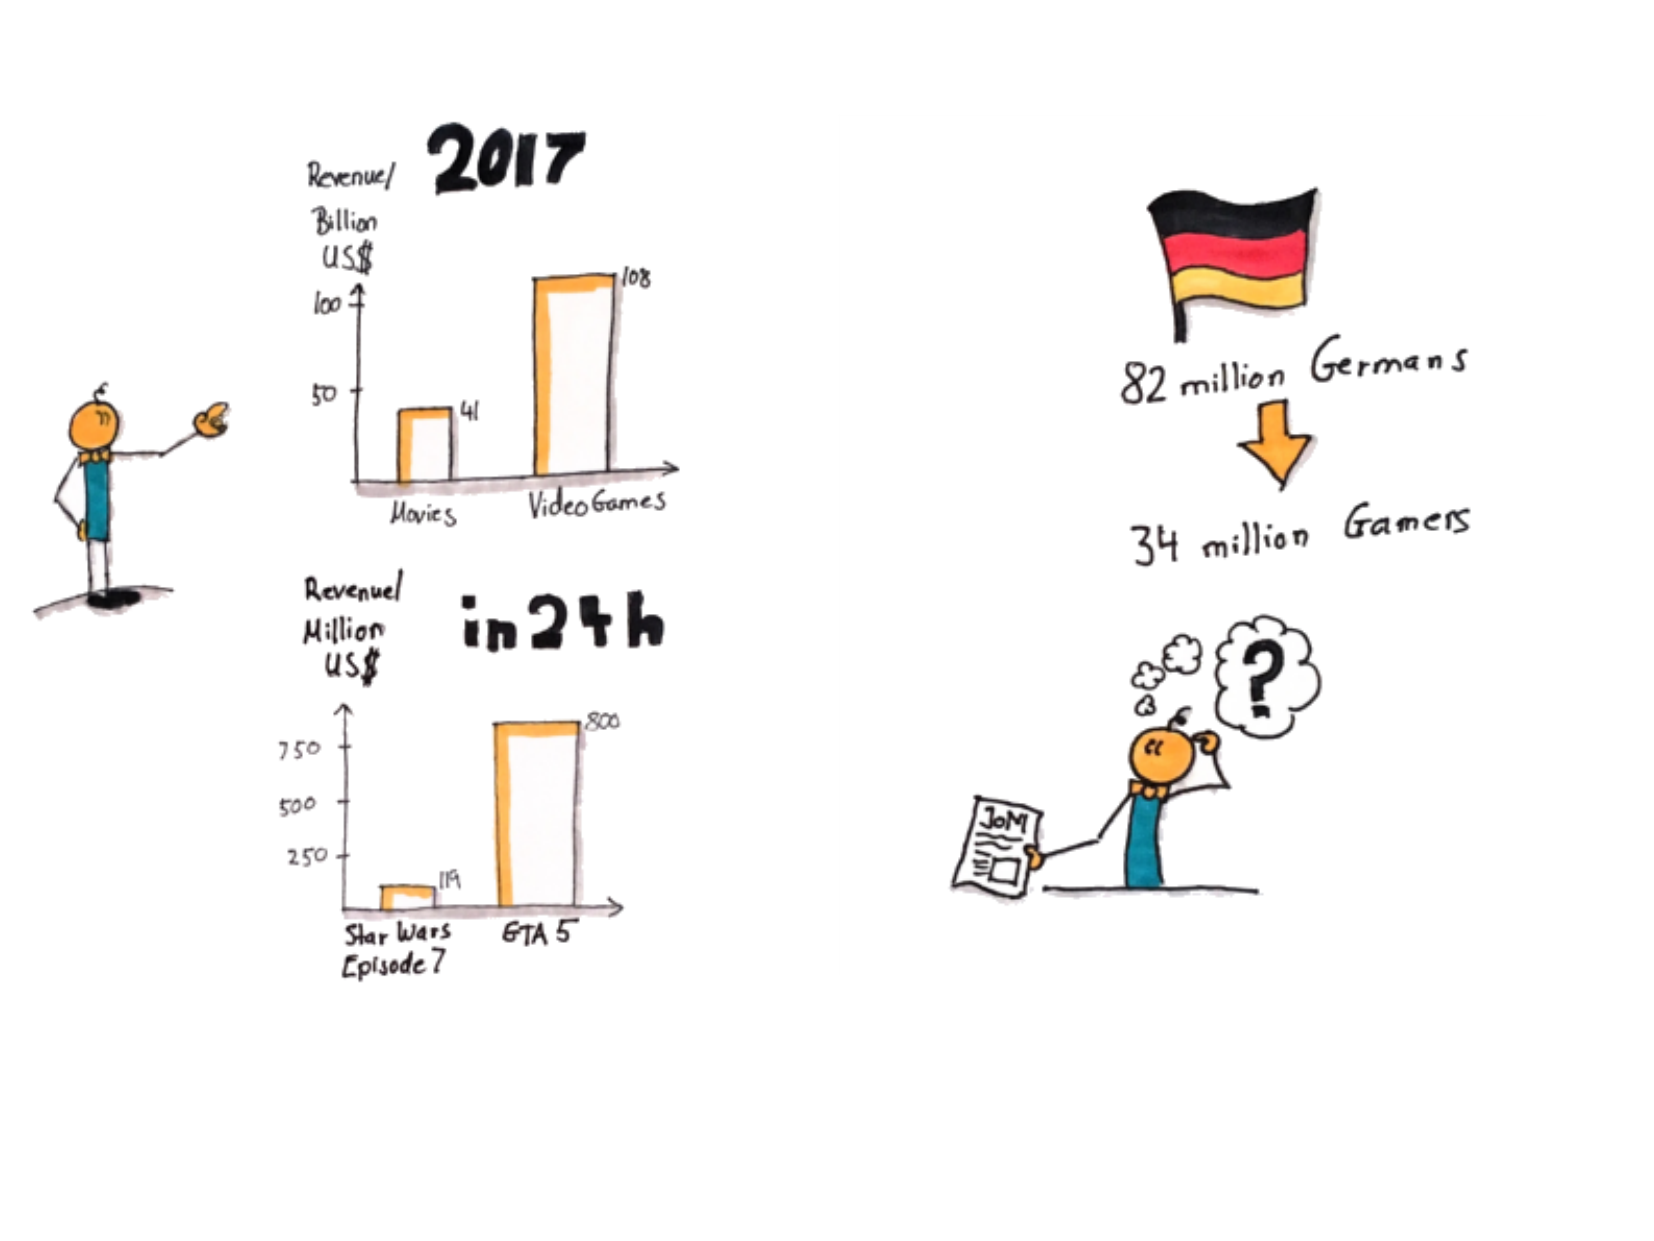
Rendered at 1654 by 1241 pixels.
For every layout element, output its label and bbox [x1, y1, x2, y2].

picture [838, 114, 1546, 976]
picture [30, 104, 732, 997]
